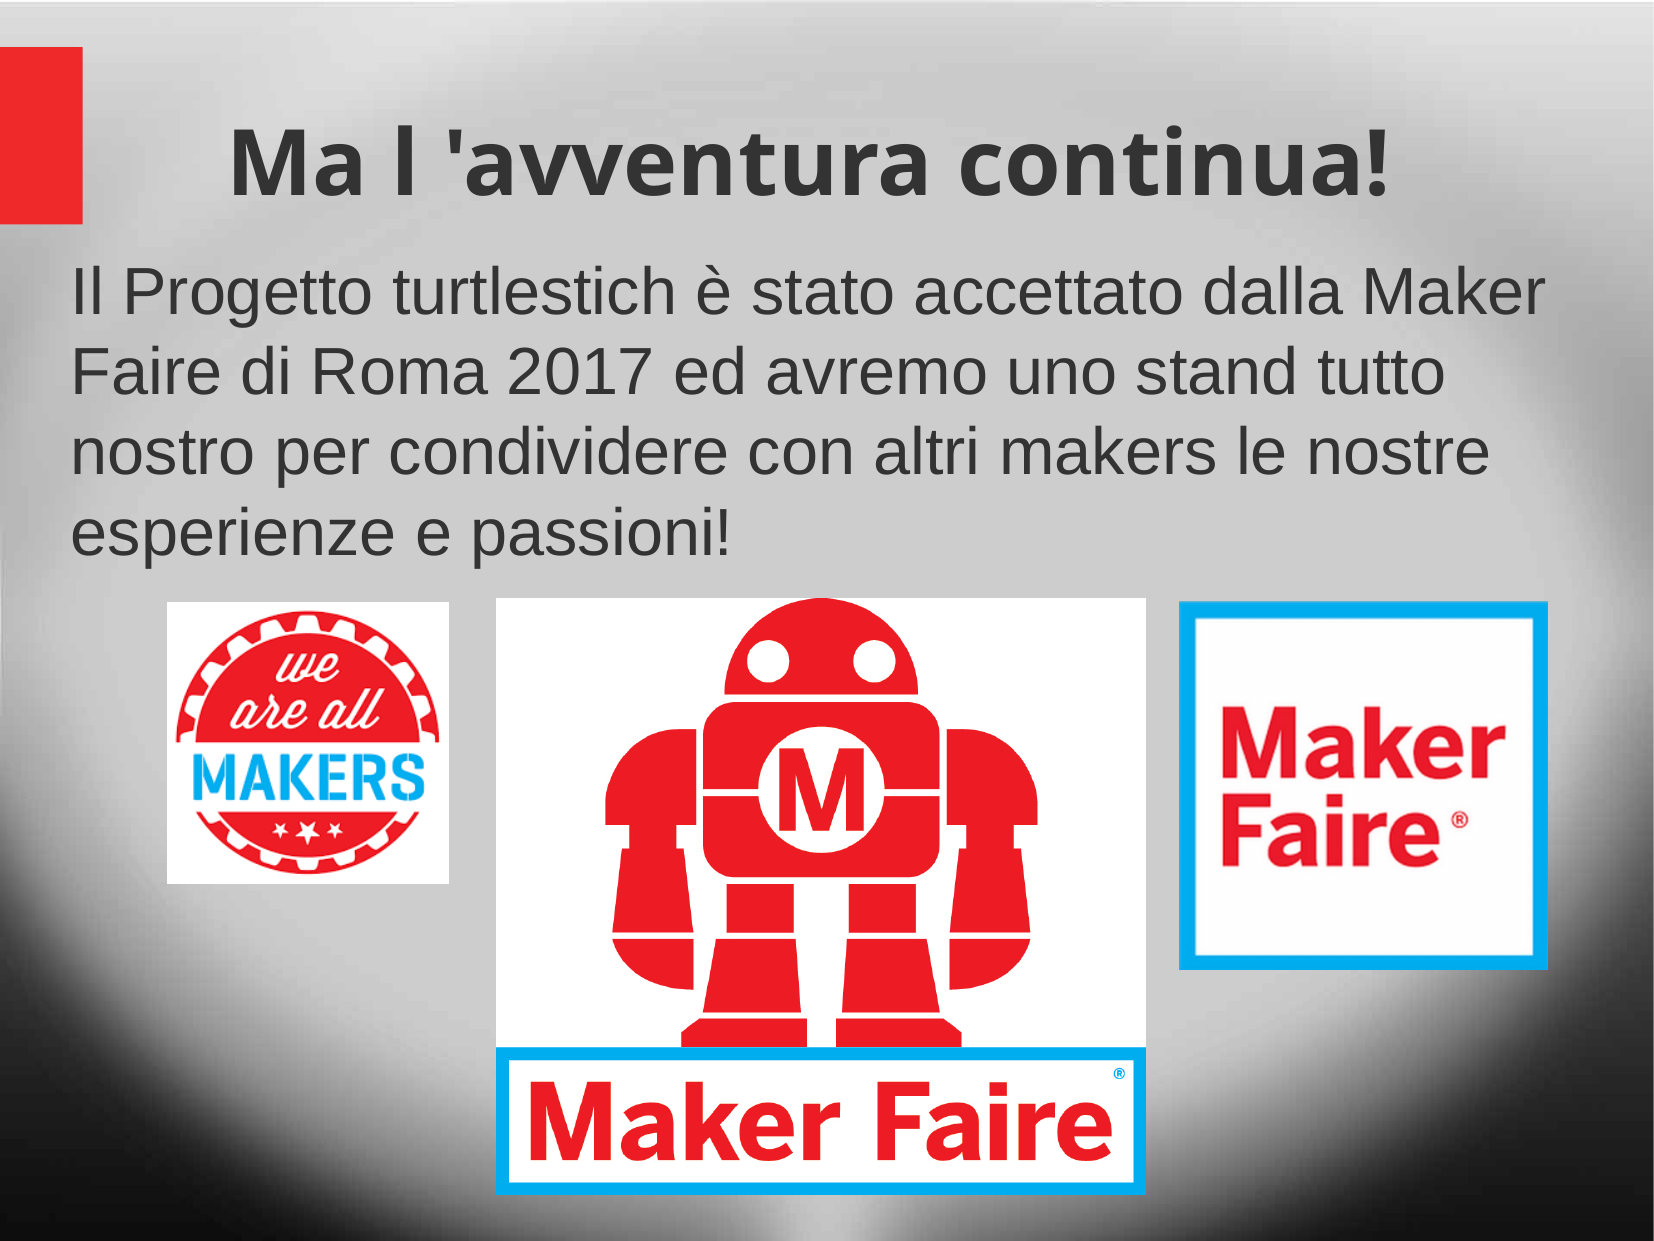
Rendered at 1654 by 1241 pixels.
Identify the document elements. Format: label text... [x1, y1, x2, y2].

title Ma l 'avventura continua! [82, 82, 1536, 235]
picture [0, 0, 1654, 1241]
list Il Progetto turtlestich è stato accettato dalla Maker Faire di Roma 2017 ed avremo uno stand tutto nostro per condividere con altri makers le nostre esperienze e passioni! [70, 248, 1583, 1090]
